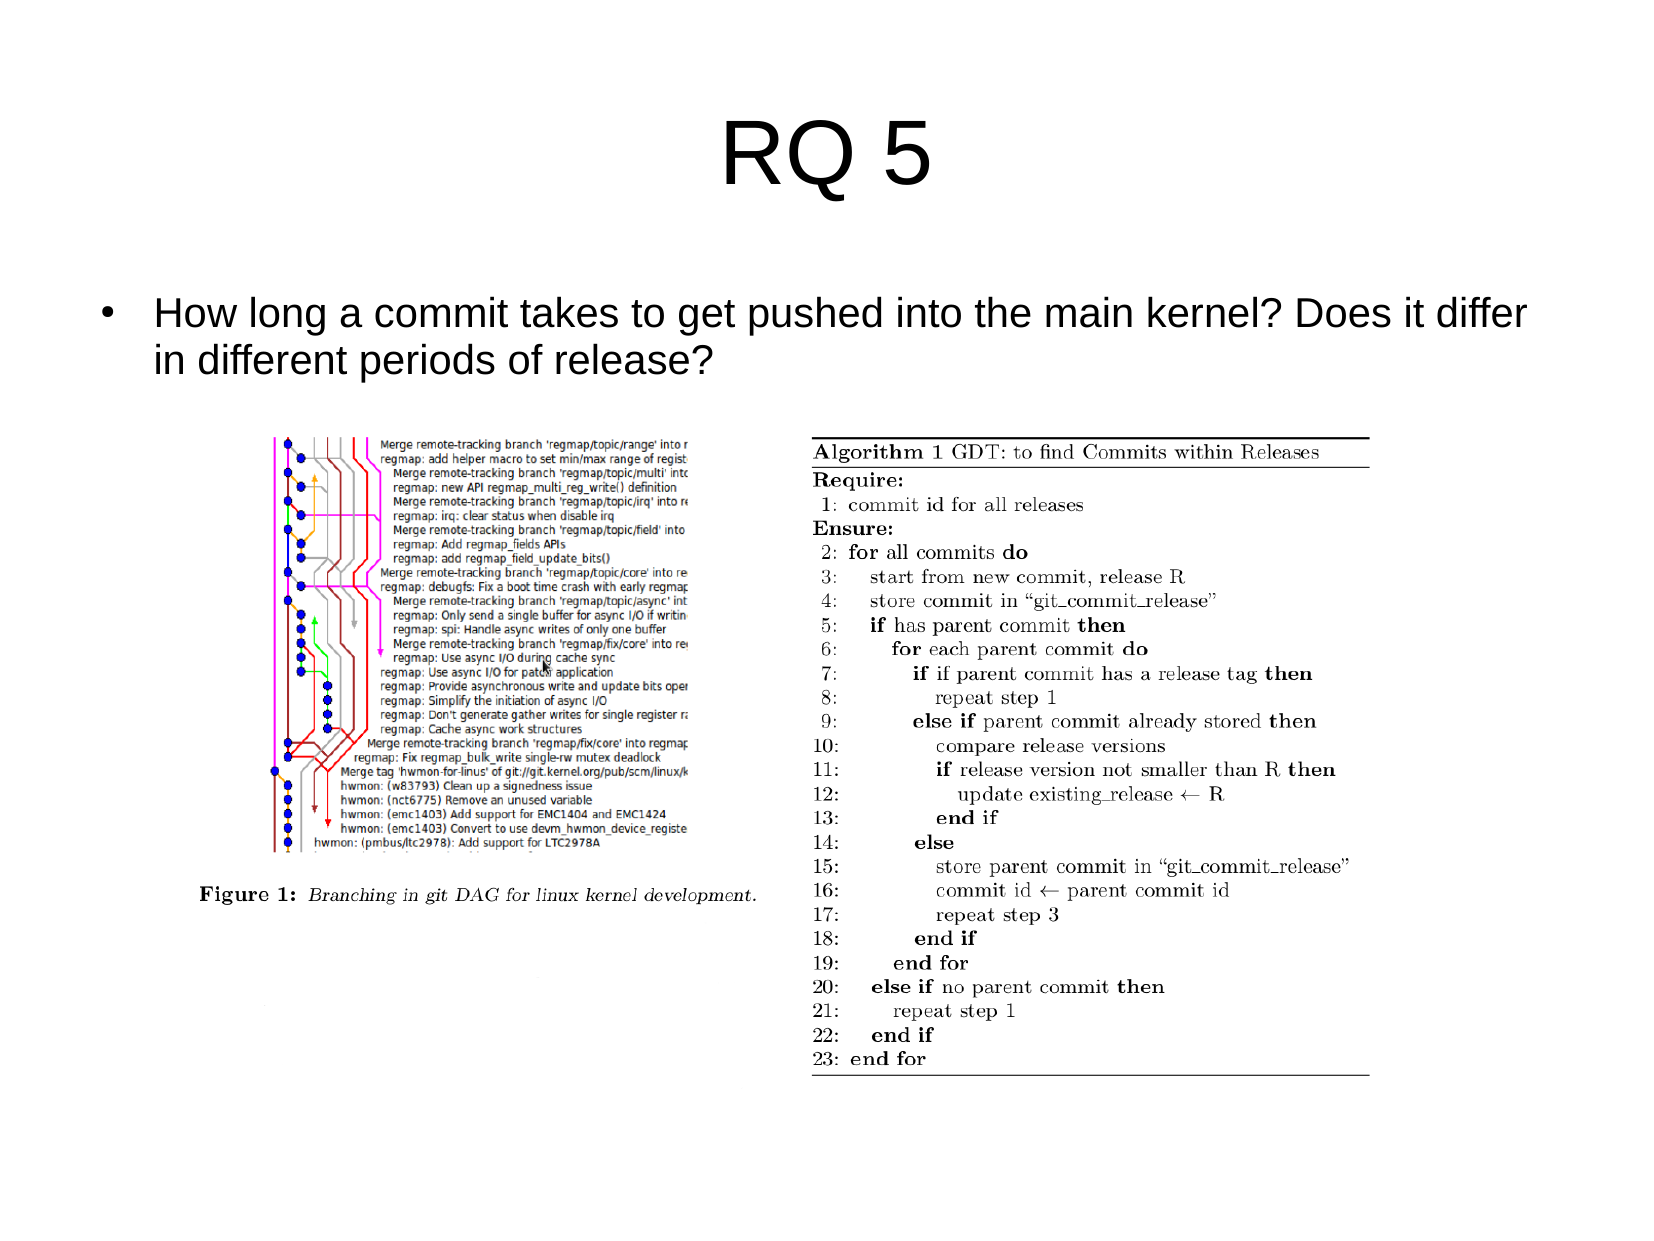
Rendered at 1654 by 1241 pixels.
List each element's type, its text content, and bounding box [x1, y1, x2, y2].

list How long a commit takes to get pushed into the main kernel? Does it differ in different periods of release? [82, 290, 1538, 1010]
picture [188, 419, 1385, 1093]
title RQ 5 [82, 49, 1571, 257]
